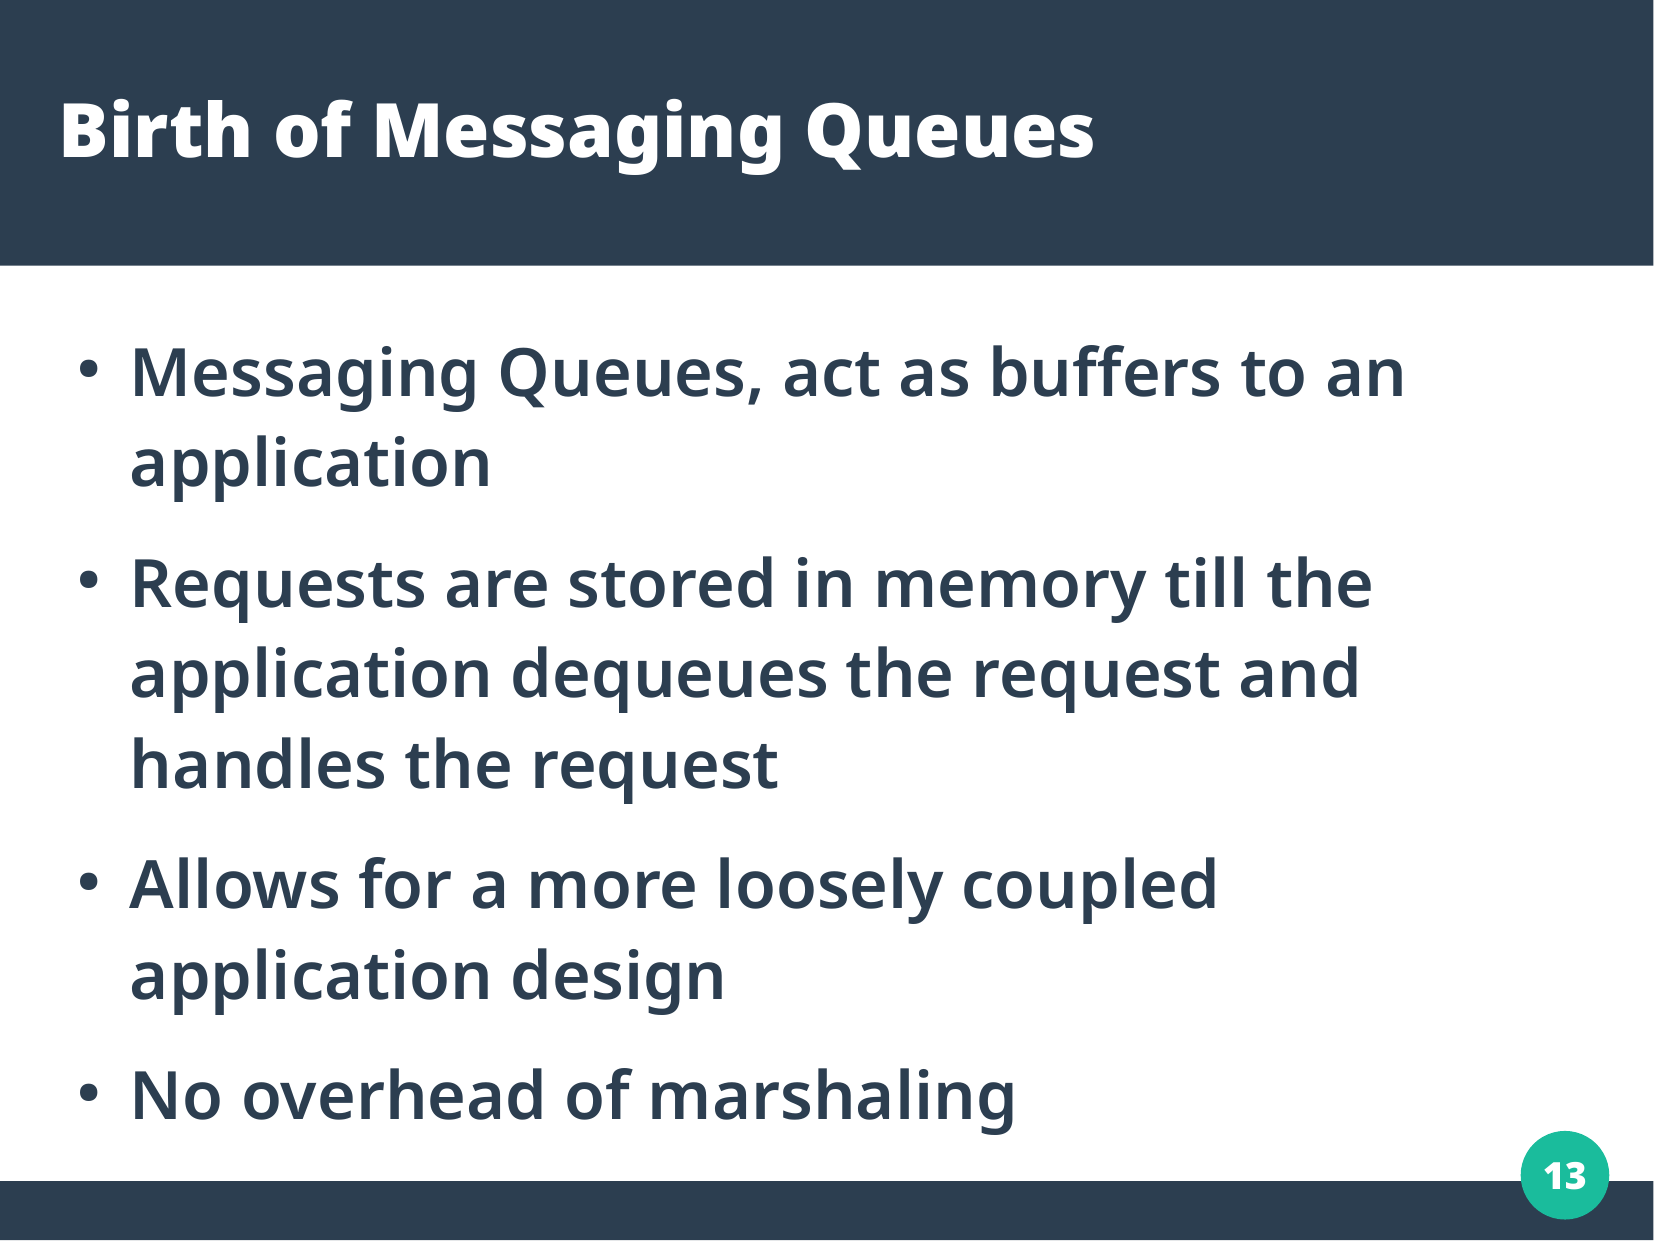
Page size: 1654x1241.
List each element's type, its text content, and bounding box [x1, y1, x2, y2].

list Messaging Queues, act as buffers to an application Requests are stored in memory till the application dequeues the request and handles the request Allows for a more loosely coupled application design No overhead of marshaling [59, 324, 1595, 1152]
title Birth of Messaging Queues [59, 49, 1595, 207]
